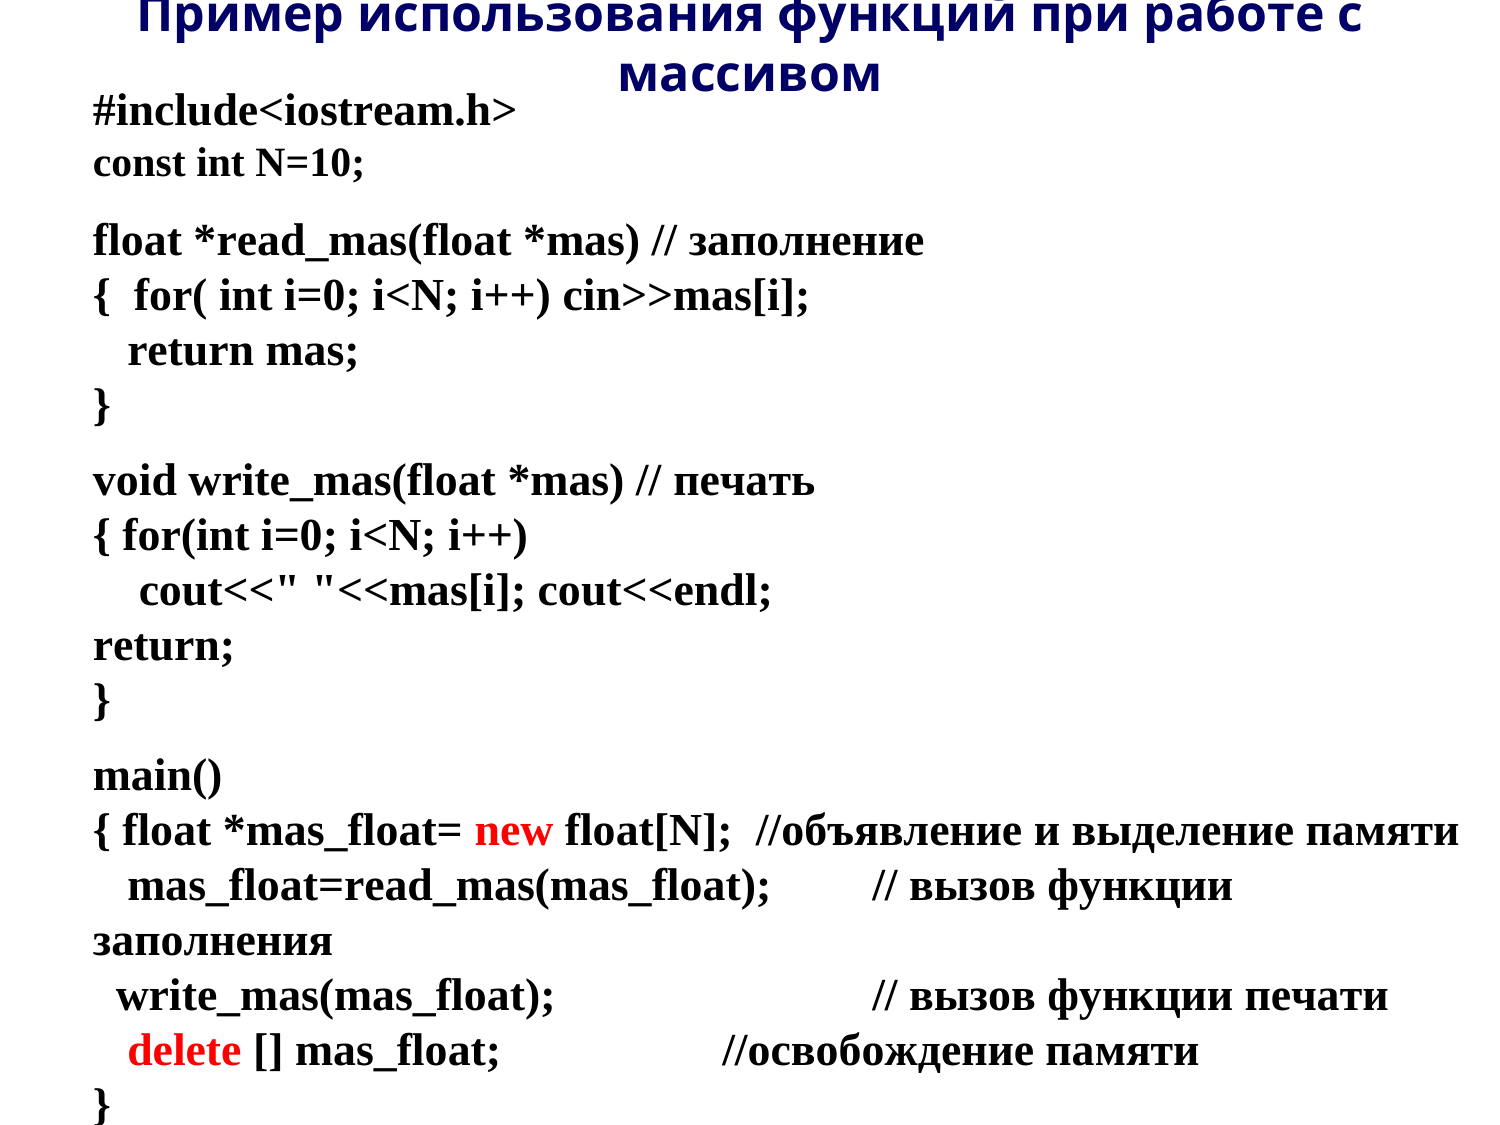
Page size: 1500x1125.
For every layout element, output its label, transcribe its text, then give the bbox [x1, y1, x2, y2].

text_box Пример использования функций при работе с массивом [0, 0, 1500, 83]
text_box #include<iostream.h> const int N=10; float *read_mas(float *mas) // заполнение { for( int i=0; i<N; i++) cin>>mas[i]; return mas; } void write_mas(float *mas) // печать { for(int i=0; i<N; i++) cout<<" "<<mas[i]; cout<<endl; return; } main() { float *mas_float= new float[N]; //объявление и выделение памяти mas_float=read_mas(mas_float); // вызов функции заполнения write_mas(mas_float); // вызов функции печати delete [] mas_float; //освобождение памяти } [48, 72, 1497, 1125]
